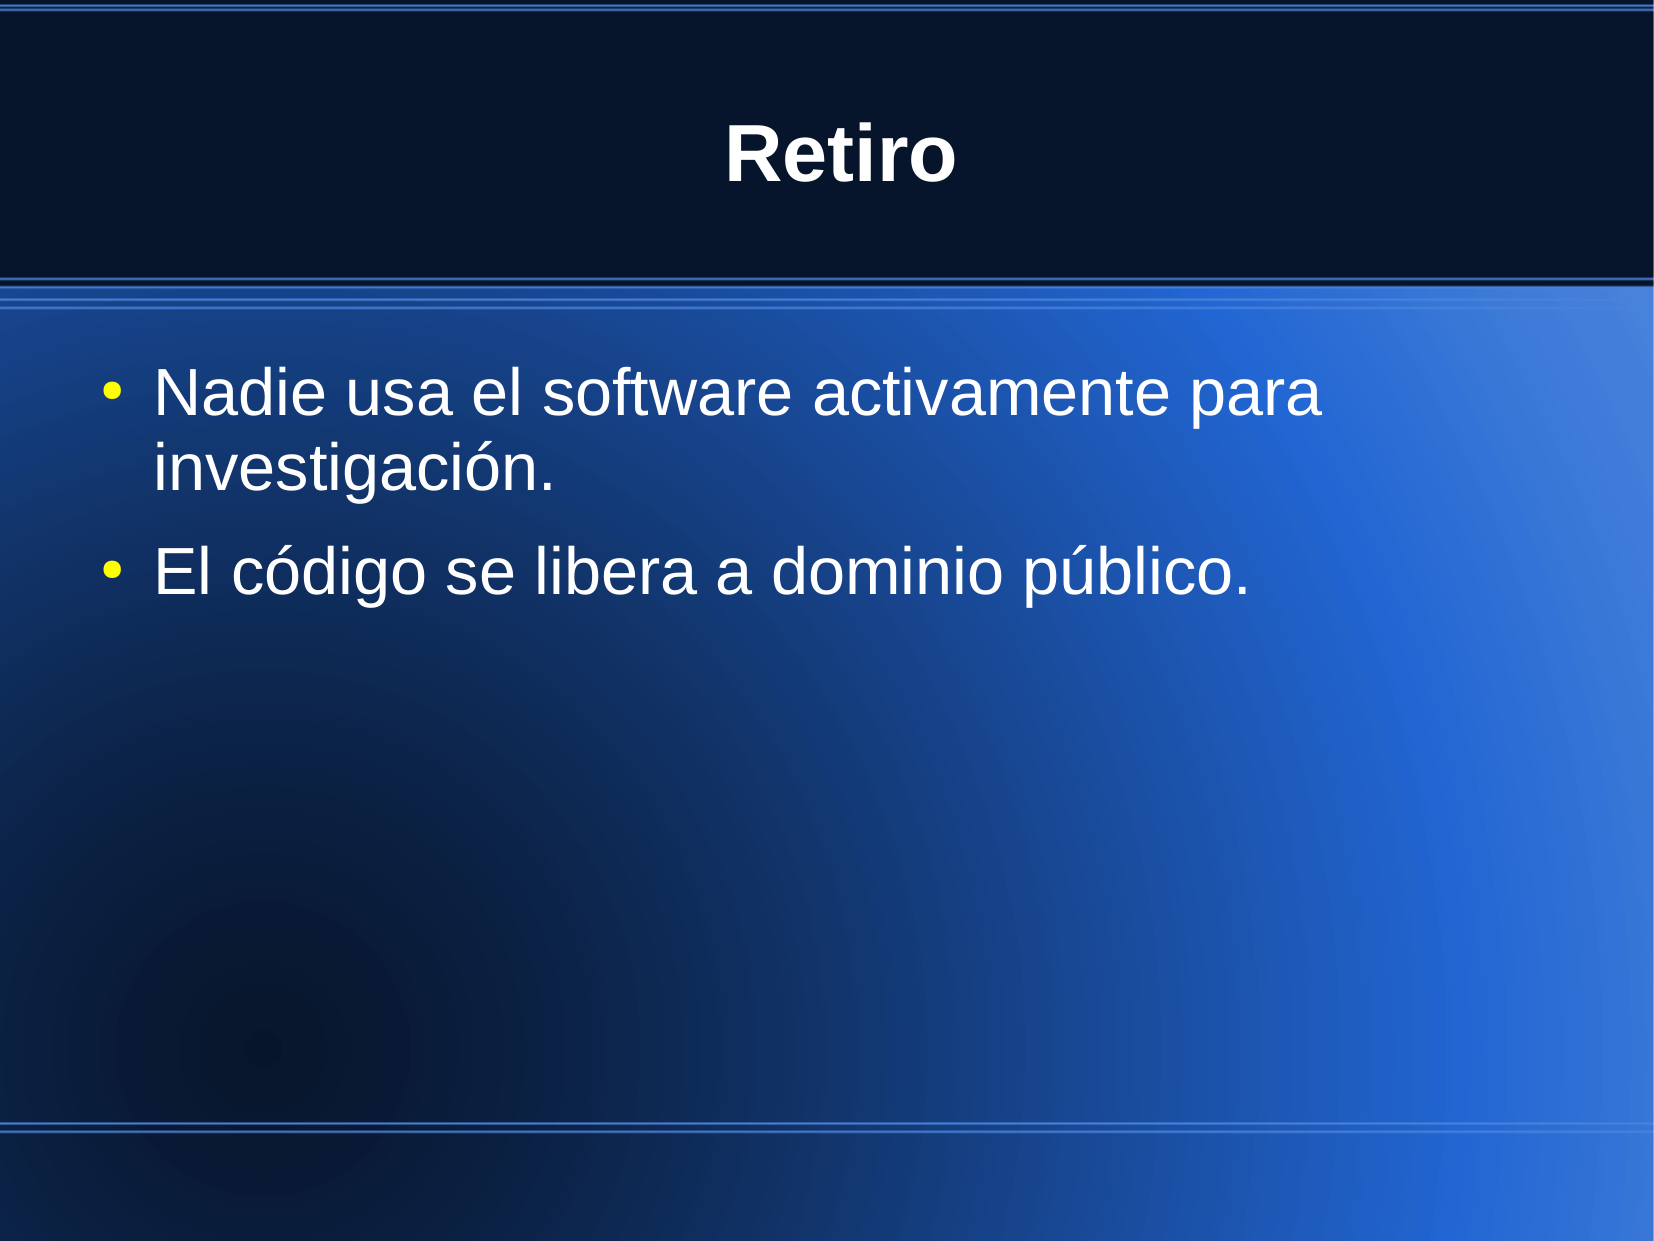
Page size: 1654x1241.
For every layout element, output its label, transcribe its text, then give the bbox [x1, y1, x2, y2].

list Nadie usa el software activamente para investigación. El código se libera a dominio público. [82, 355, 1571, 1075]
picture [0, 0, 1654, 1241]
title Retiro [82, 49, 1571, 257]
